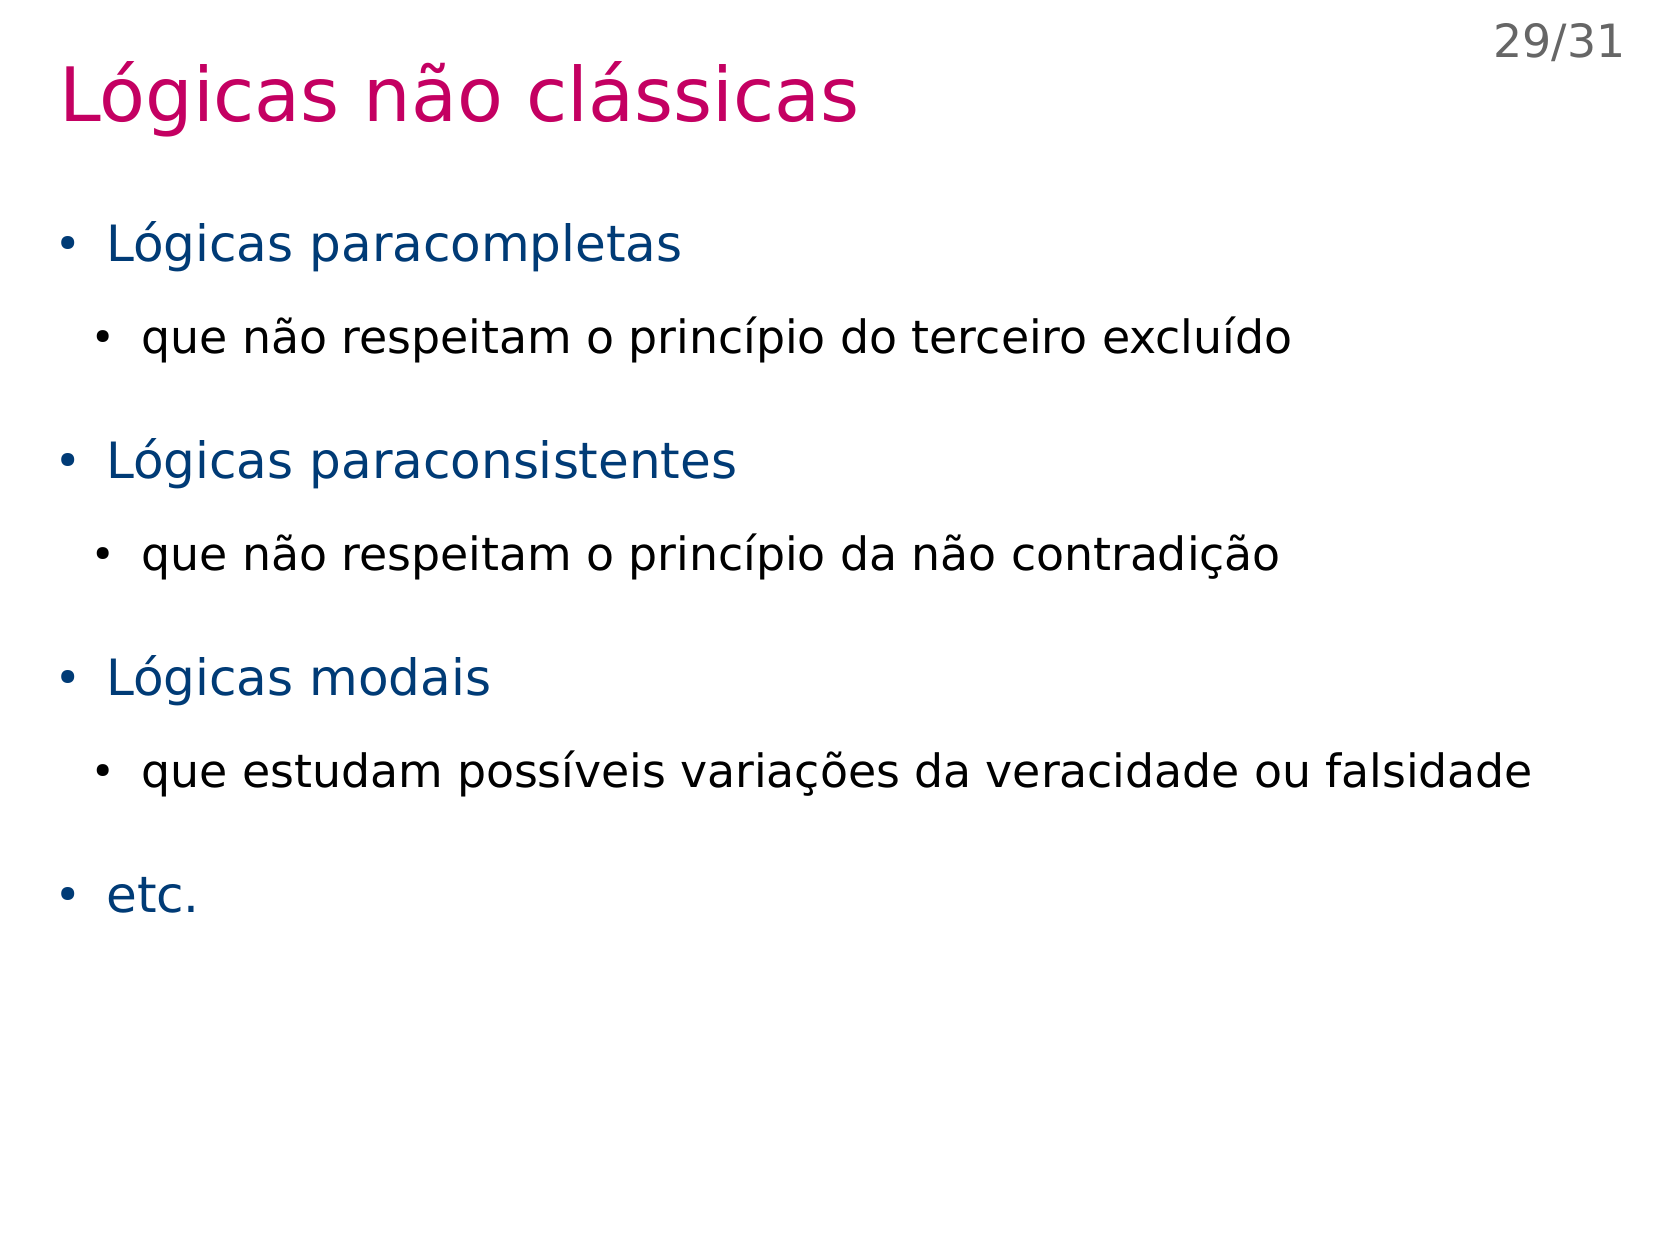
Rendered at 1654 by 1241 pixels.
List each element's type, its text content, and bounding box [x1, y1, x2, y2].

title Lógicas não clássicas [59, 29, 1595, 148]
list Lógicas paracompletas que não respeitam o princípio do terceiro excluído Lógicas paraconsistentes que não respeitam o princípio da não contradição Lógicas modais que estudam possíveis variações da veracidade ou falsidade etc. [59, 206, 1625, 1211]
